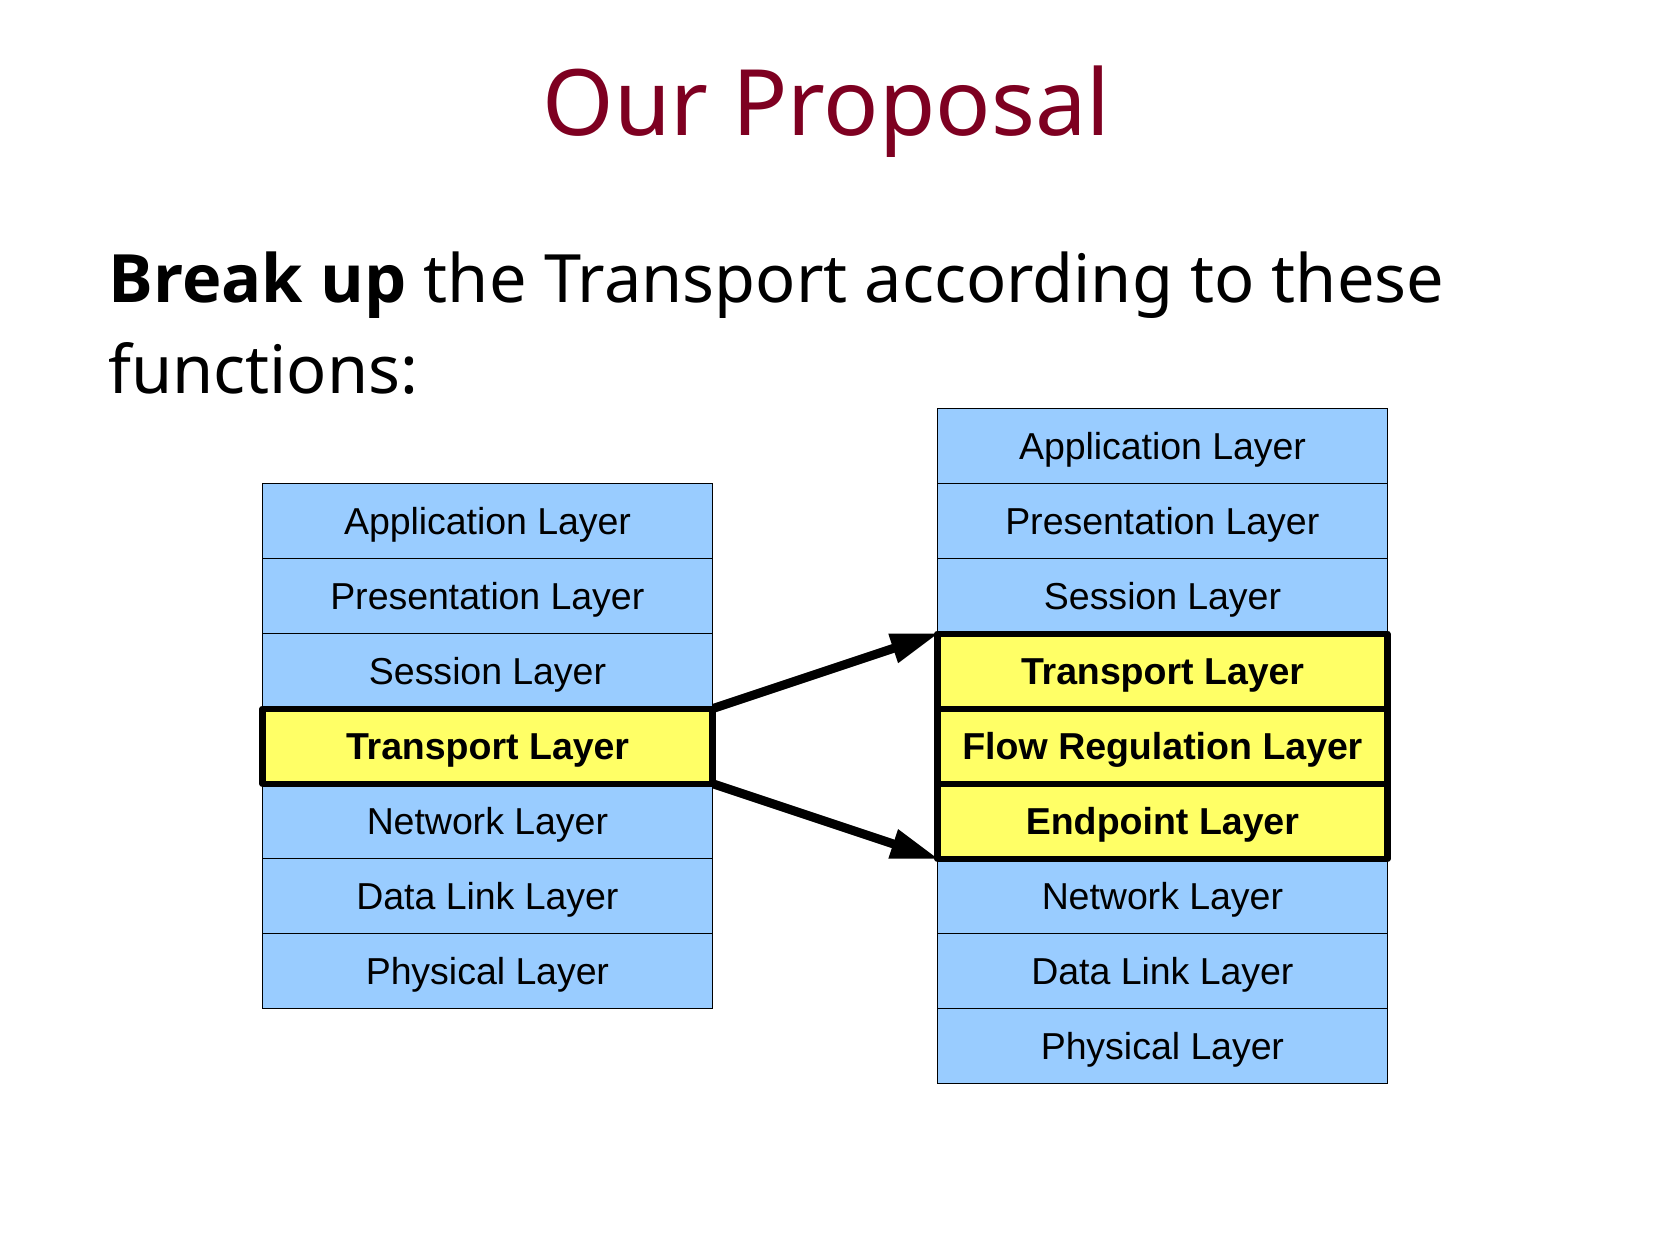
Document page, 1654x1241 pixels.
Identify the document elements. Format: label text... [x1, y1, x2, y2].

list Break up the Transport according to these functions: [37, 231, 1613, 1142]
title Our Proposal [82, 0, 1571, 204]
